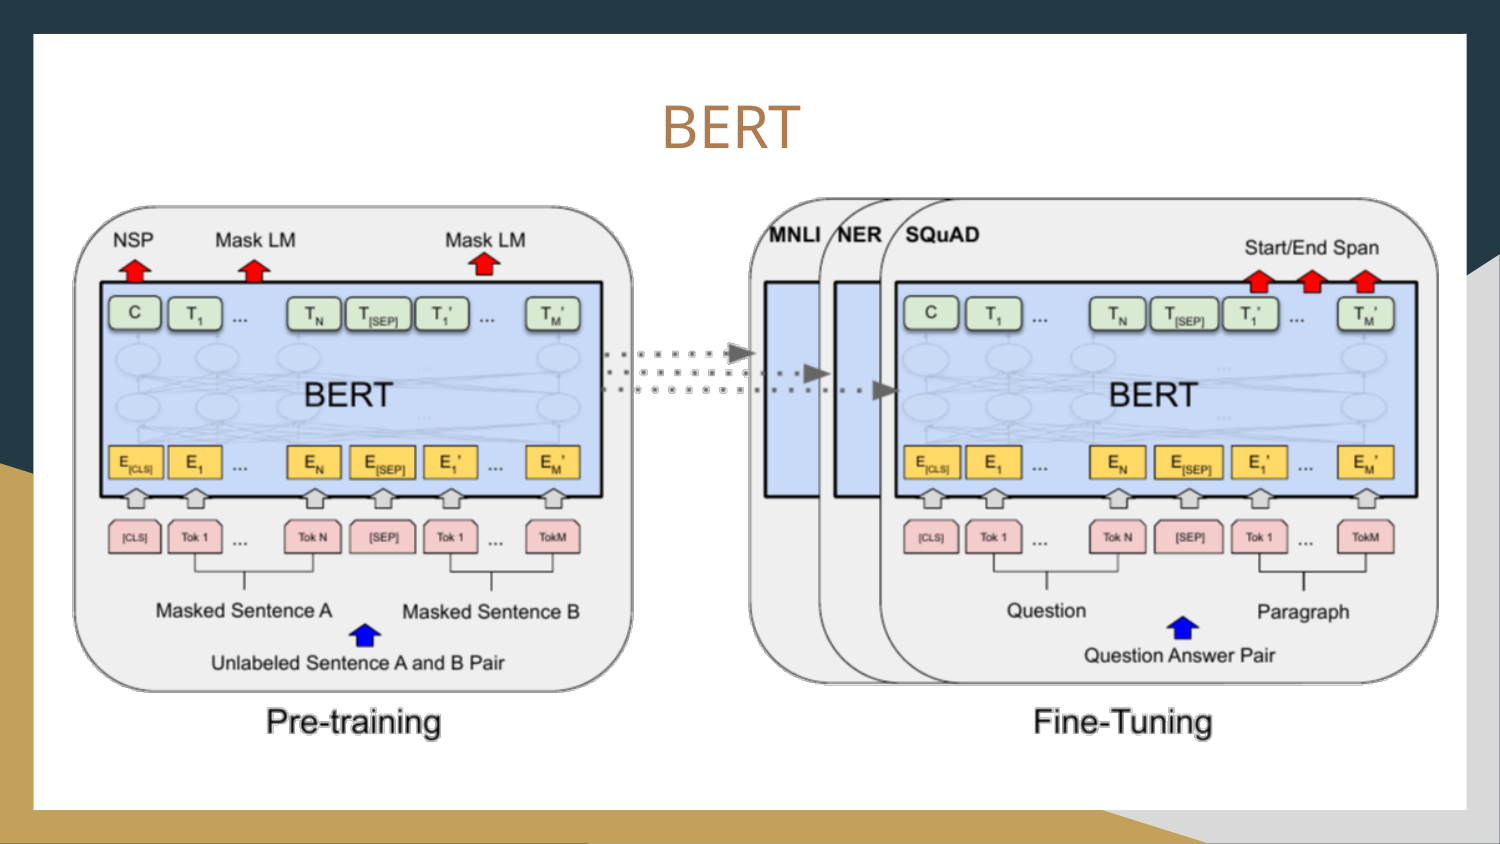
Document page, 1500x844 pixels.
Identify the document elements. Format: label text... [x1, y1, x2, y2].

title BERT [115, 70, 1347, 182]
picture [64, 194, 1444, 744]
